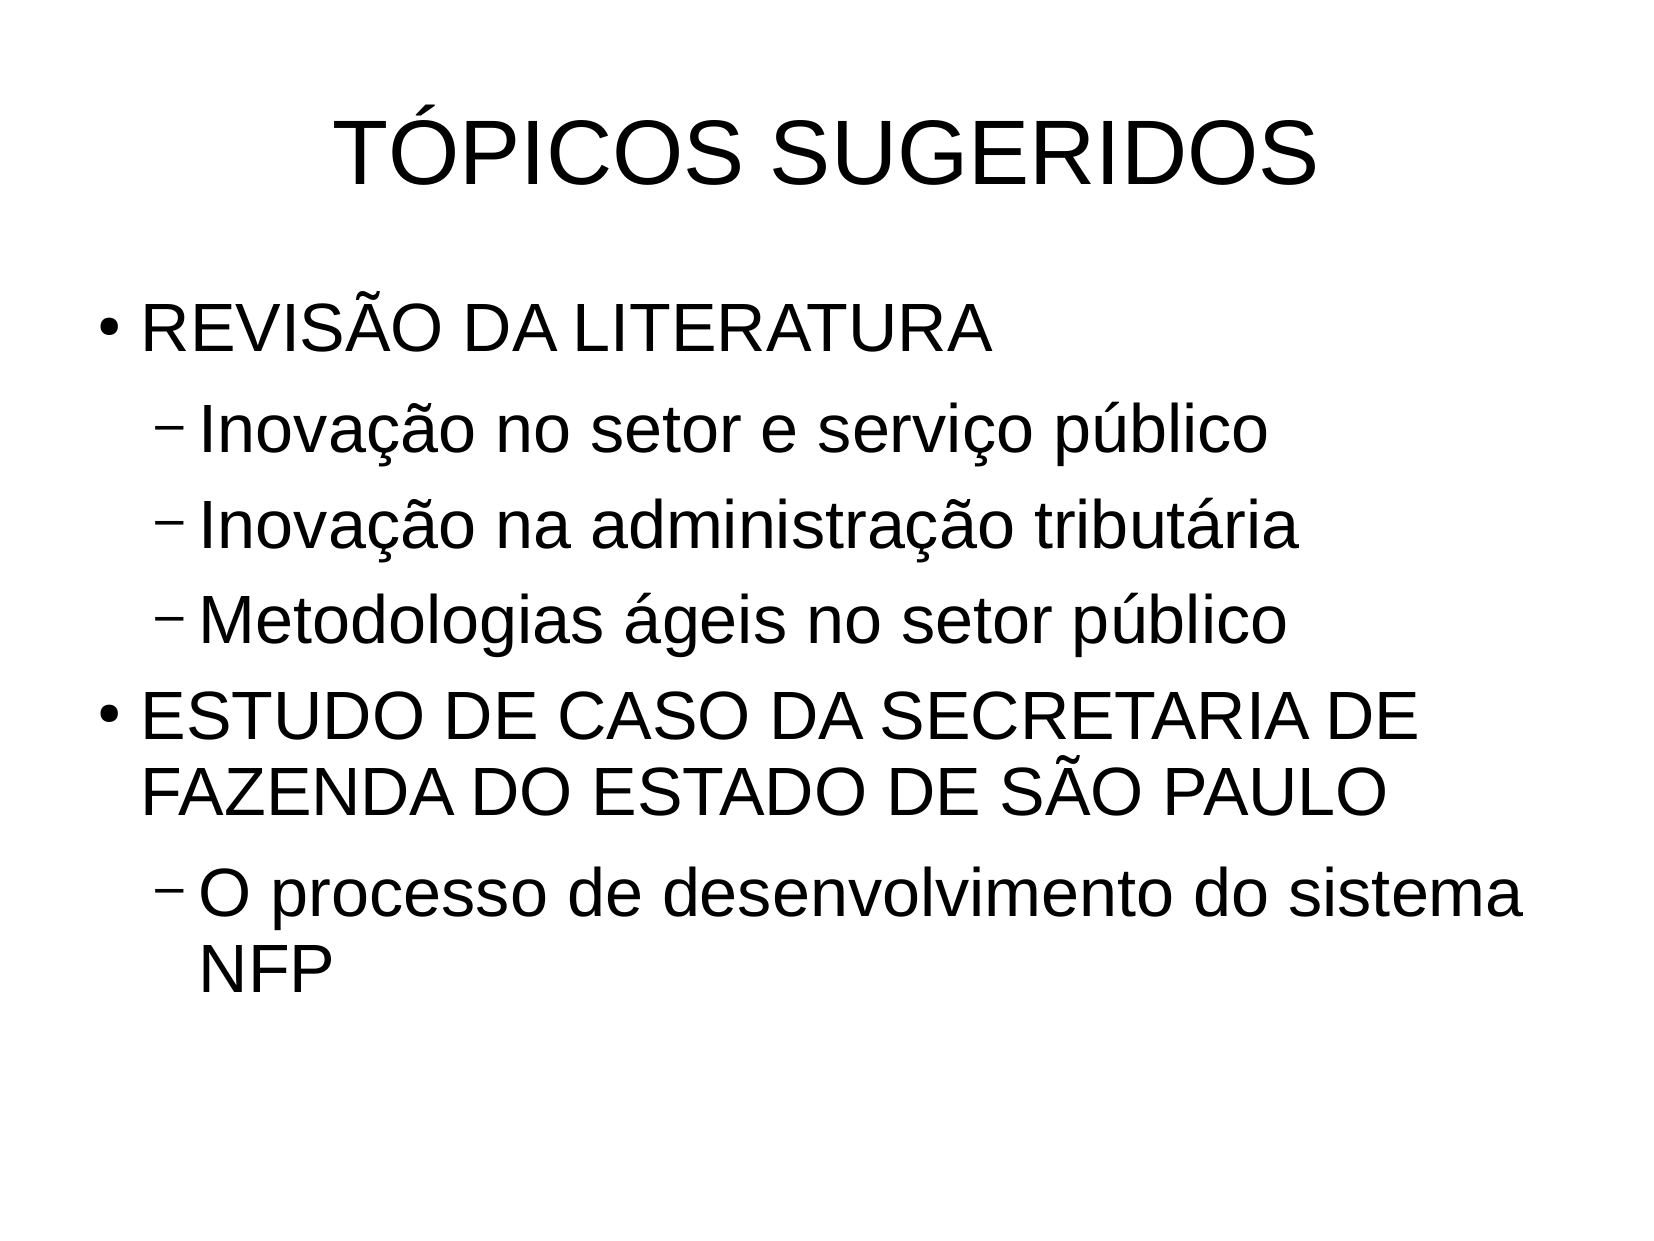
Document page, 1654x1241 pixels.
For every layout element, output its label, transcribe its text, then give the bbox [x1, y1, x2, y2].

title TÓPICOS SUGERIDOS [82, 49, 1571, 257]
list REVISÃO DA LITERATURA Inovação no setor e serviço público Inovação na administração tributária Metodologias ágeis no setor público ESTUDO DE CASO DA SECRETARIA DE FAZENDA DO ESTADO DE SÃO PAULO O processo de desenvolvimento do sistema NFP [82, 290, 1571, 1010]
